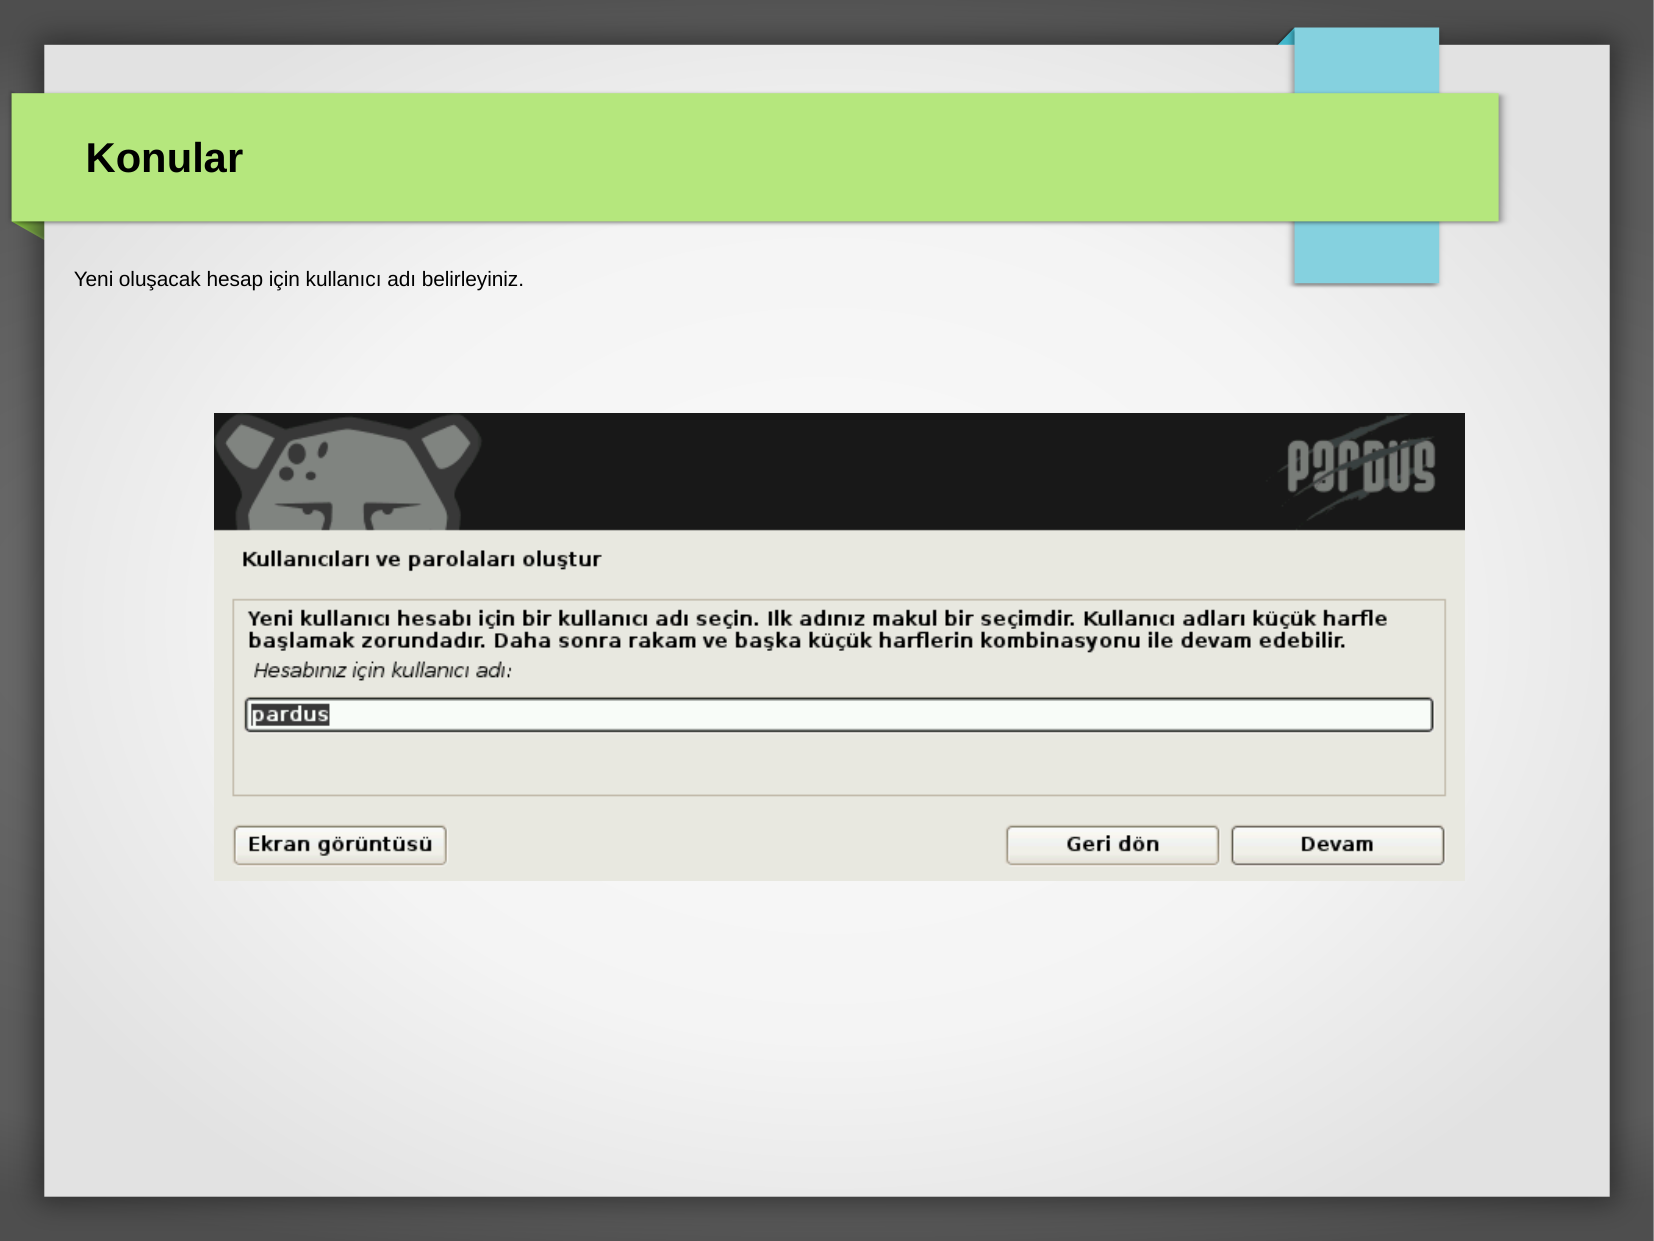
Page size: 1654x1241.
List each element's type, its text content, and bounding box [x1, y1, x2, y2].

text_box Konular [70, 127, 259, 189]
picture [0, 0, 1654, 1241]
text_box Yeni oluşacak hesap için kullanıcı adı belirleyiniz. [59, 259, 540, 298]
